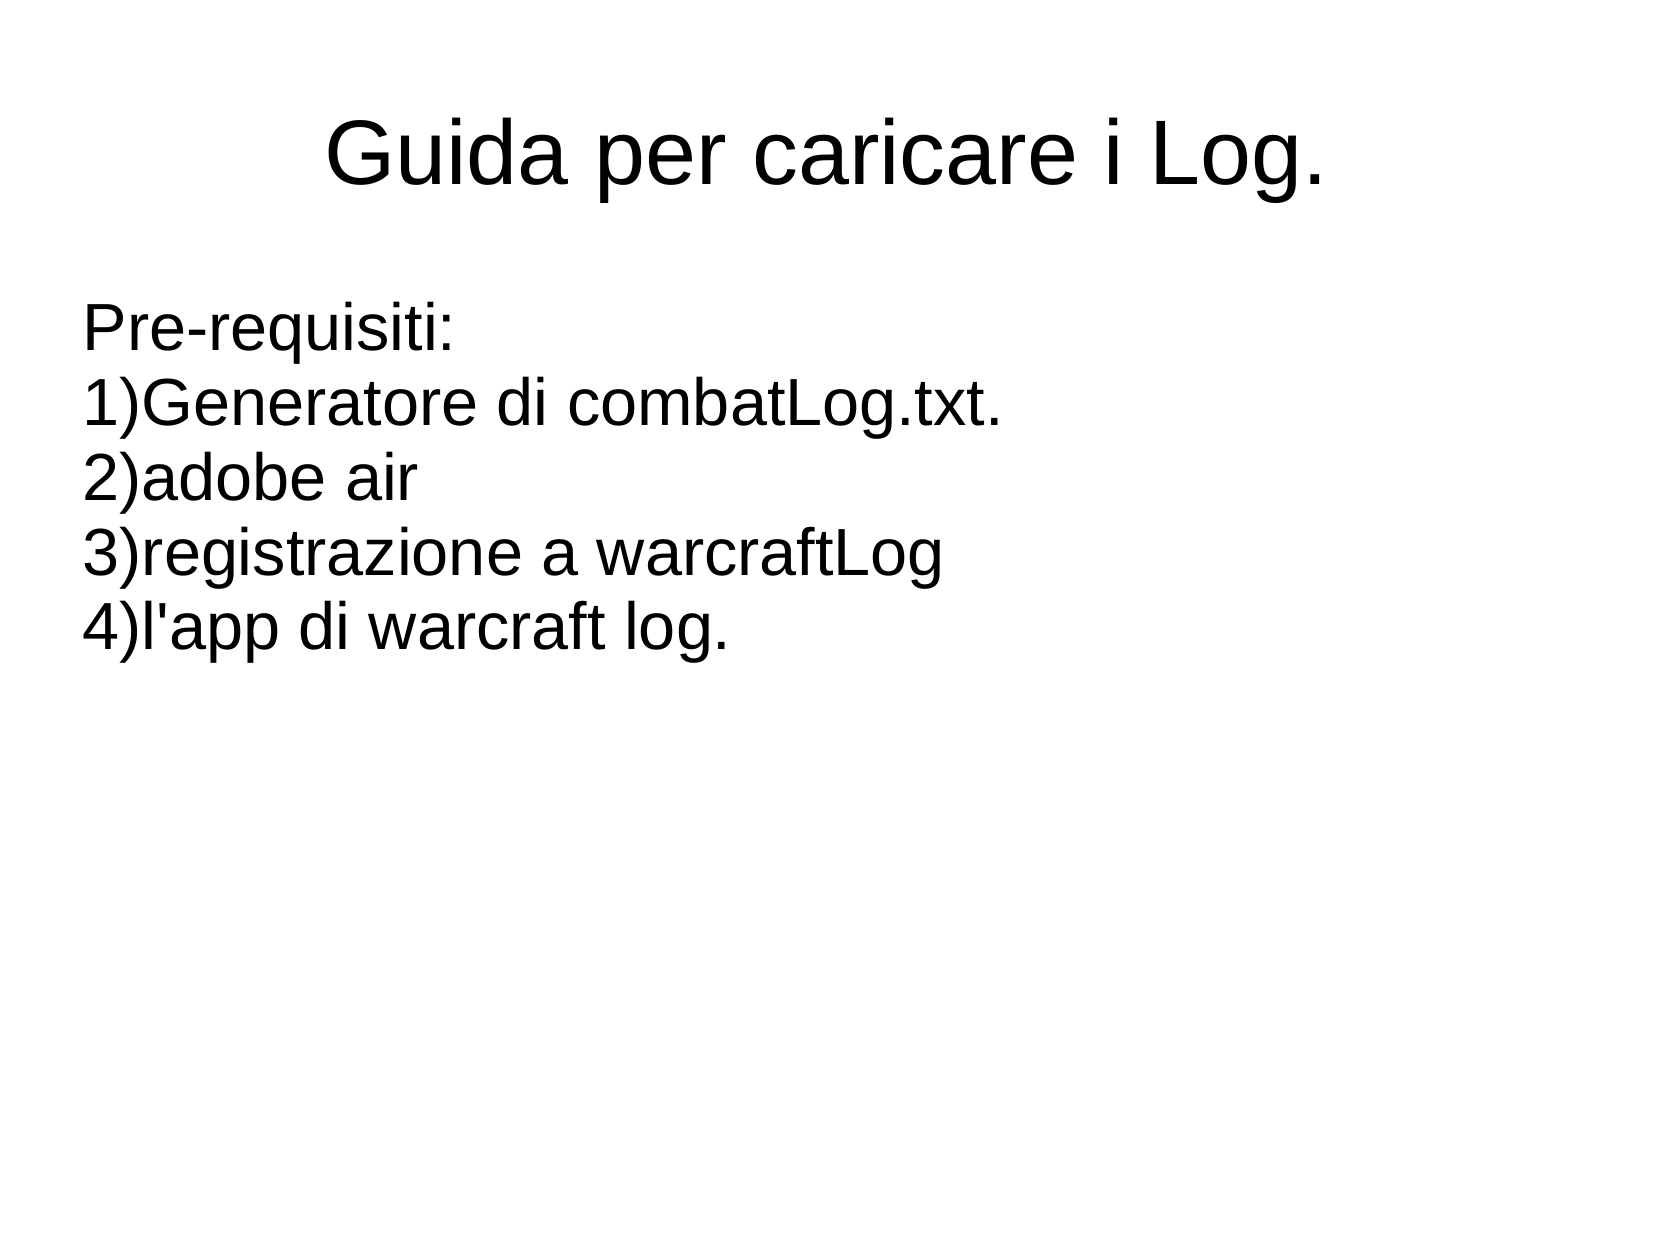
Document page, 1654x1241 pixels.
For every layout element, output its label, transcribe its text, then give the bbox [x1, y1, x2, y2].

subtitle Pre-requisiti: 1)Generatore di combatLog.txt. 2)adobe air 3)registrazione a warcraftLog 4)l'app di warcraft log. [82, 290, 1571, 1010]
title Guida per caricare i Log. [82, 49, 1571, 257]
